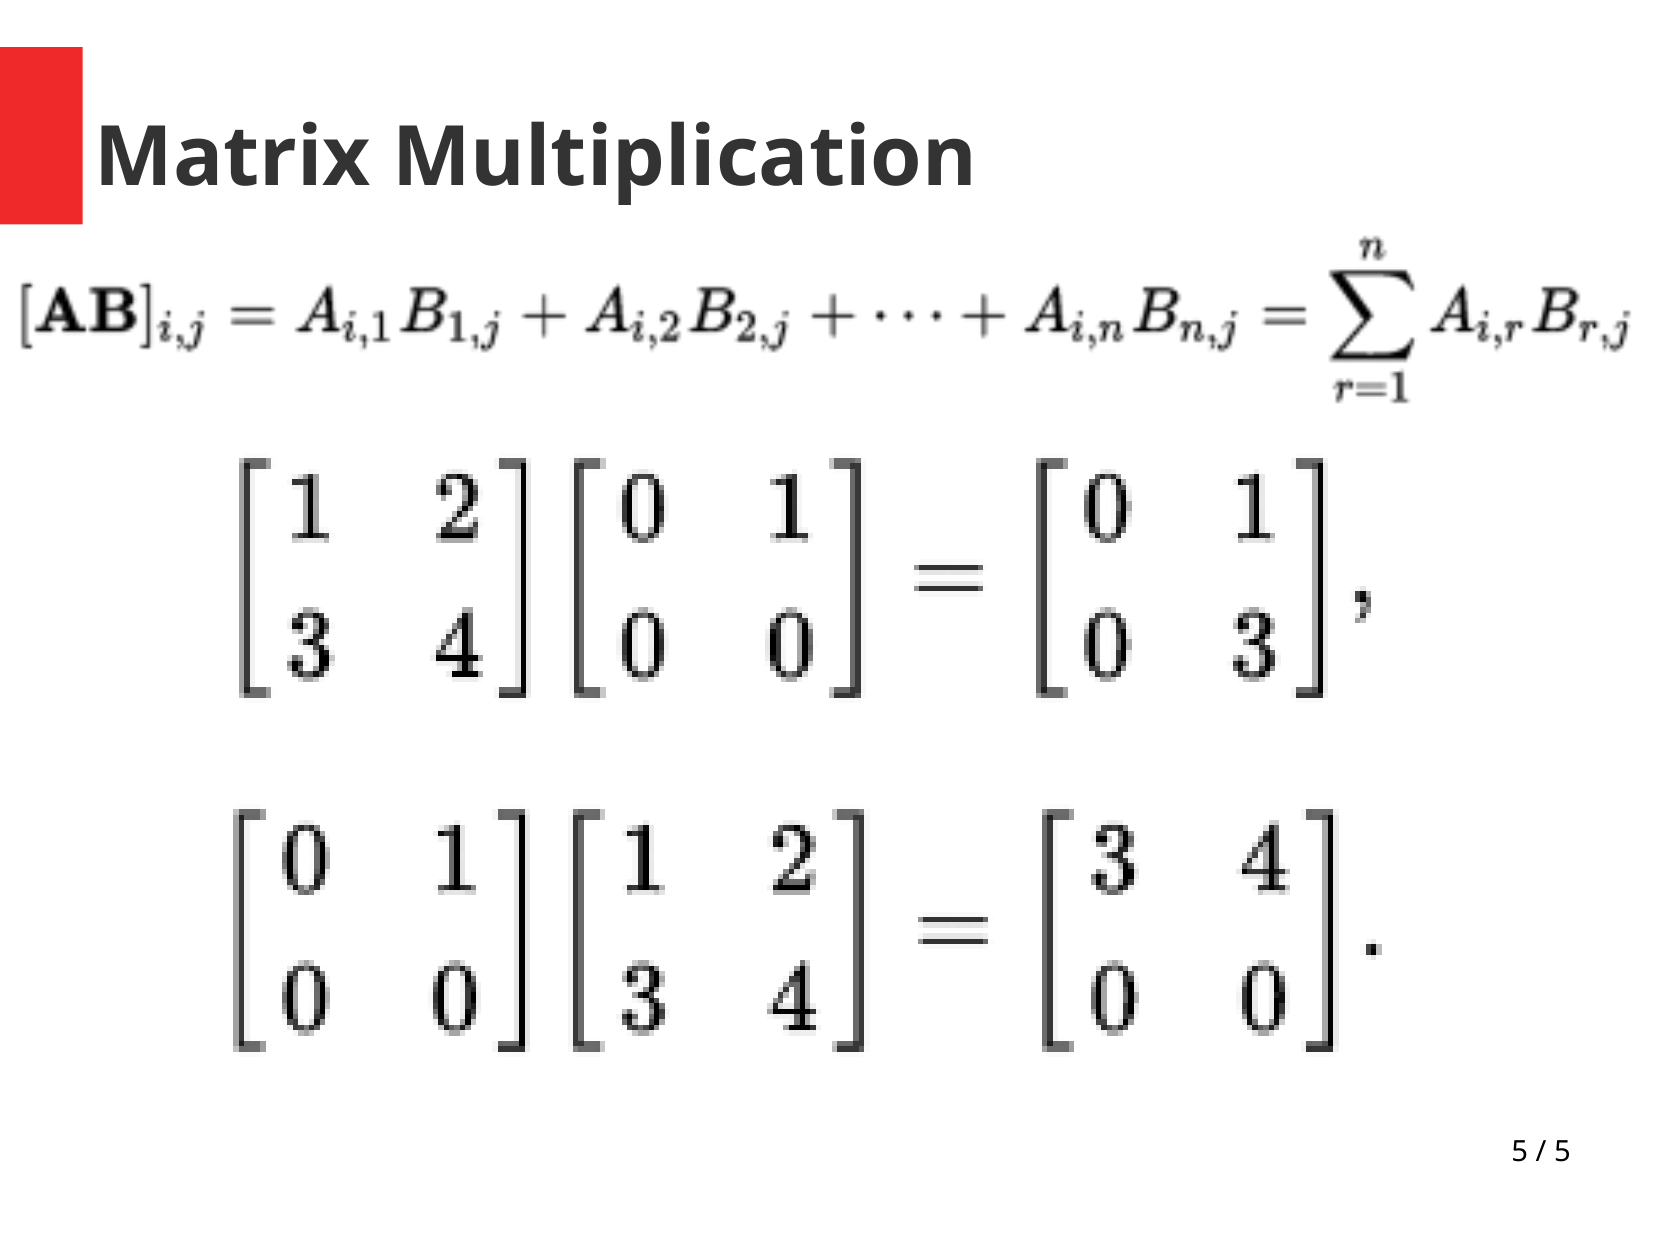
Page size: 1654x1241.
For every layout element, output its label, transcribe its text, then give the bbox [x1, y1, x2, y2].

picture [207, 799, 1393, 1063]
title Matrix Multiplication [94, 49, 1630, 224]
picture [16, 224, 1638, 414]
picture [213, 448, 1382, 709]
